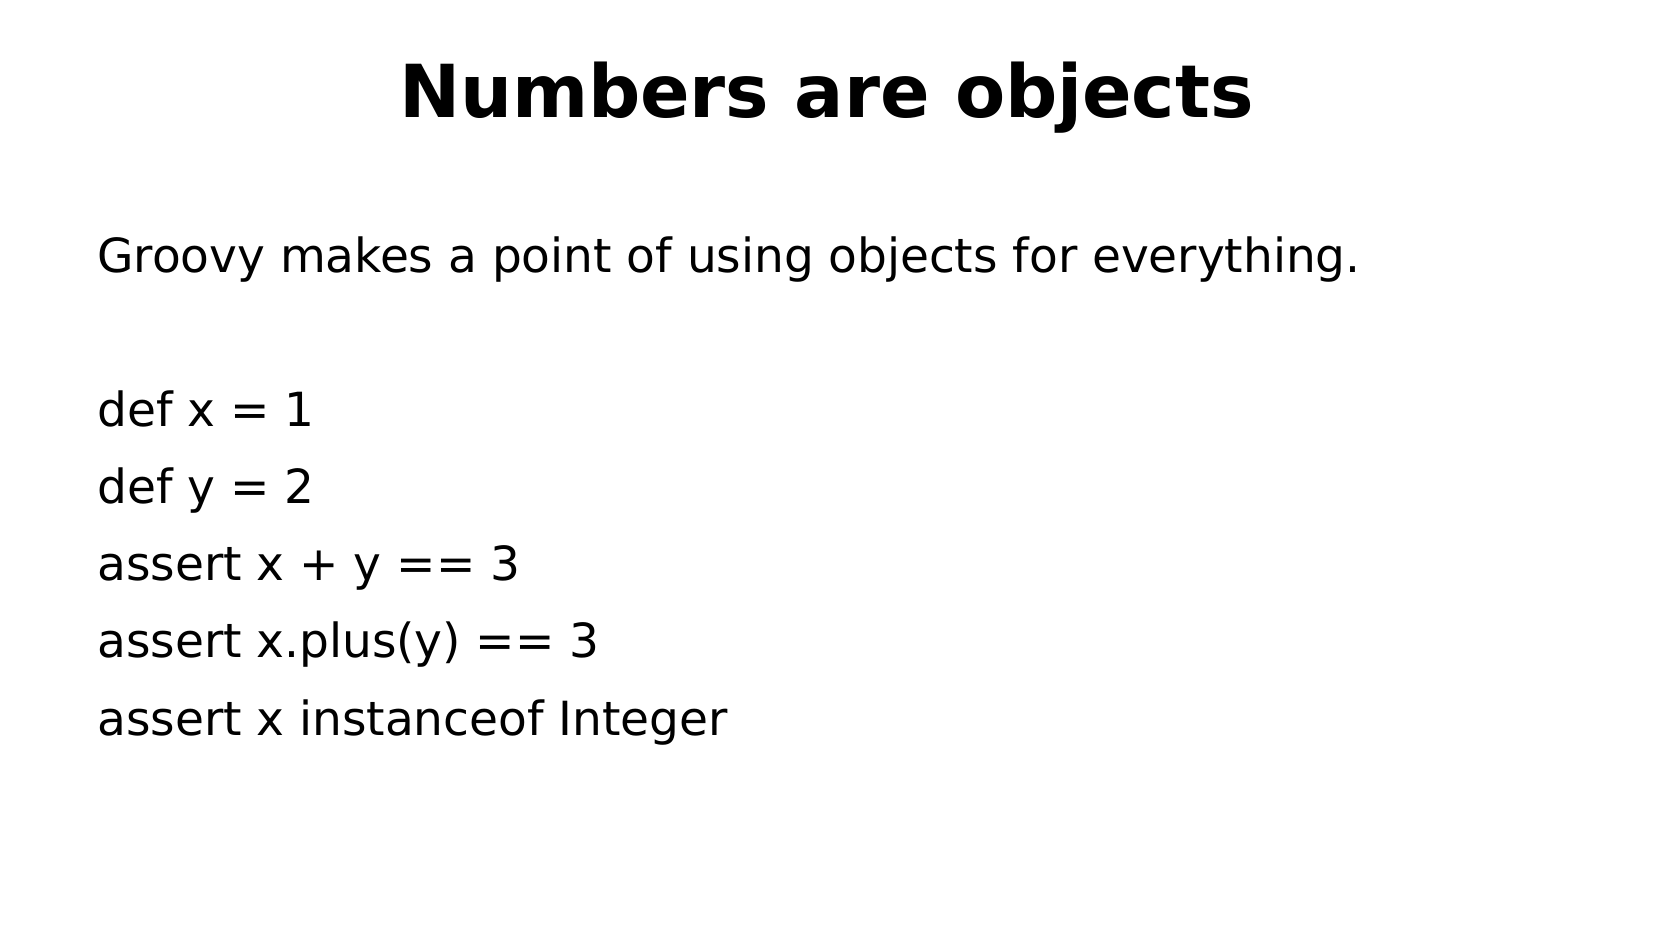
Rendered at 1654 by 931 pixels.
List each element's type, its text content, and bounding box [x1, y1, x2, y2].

list Groovy makes a point of using objects for everything. def x = 1 def y = 2 assert x + y == 3 assert x.plus(y) == 3 assert x instanceof Integer [82, 217, 1571, 758]
title Numbers are objects [82, 37, 1571, 147]
